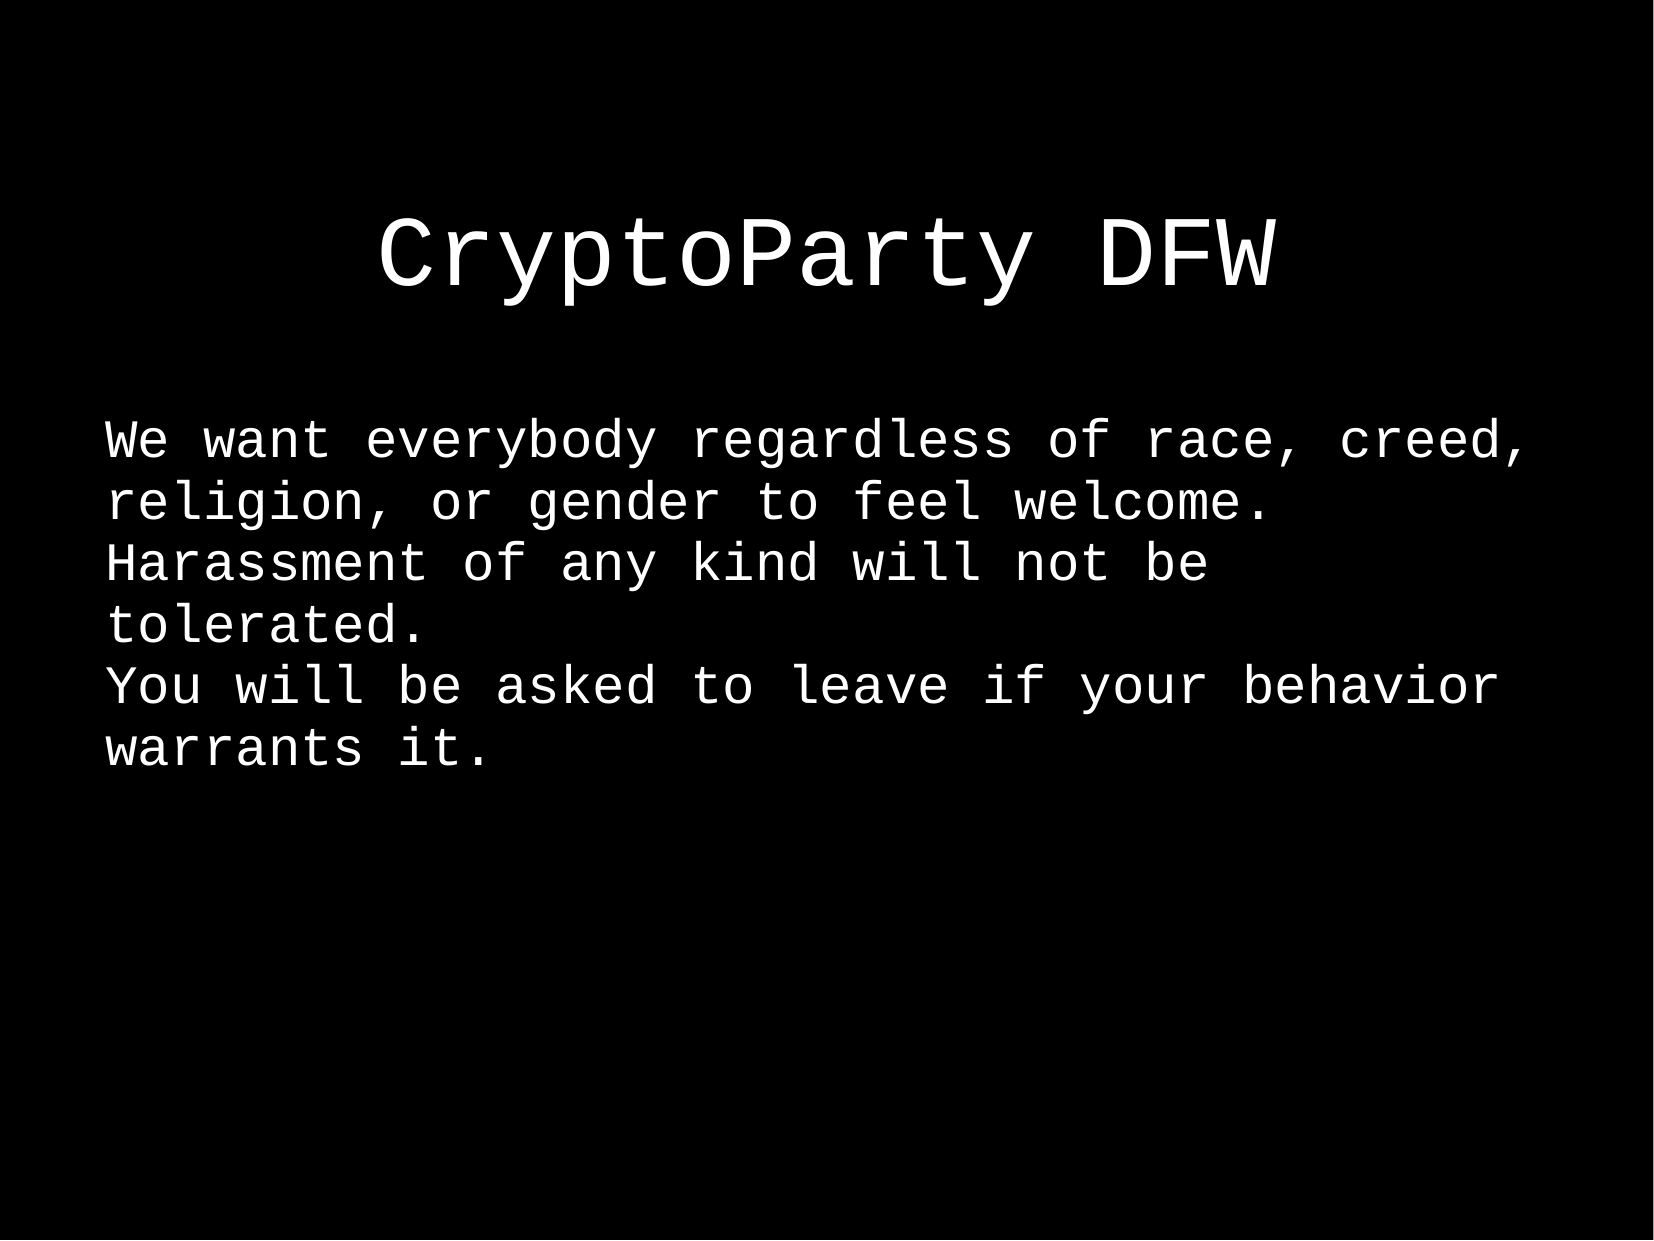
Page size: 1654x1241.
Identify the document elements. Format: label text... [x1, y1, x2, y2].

text_box CryptoParty DFW [361, 195, 1292, 324]
text_box We want everybody regardless of race, creed, religion, or gender to feel welcome. Harassment of any kind will not be tolerated. You will be asked to leave if your behavior warrants it. [90, 405, 1561, 789]
